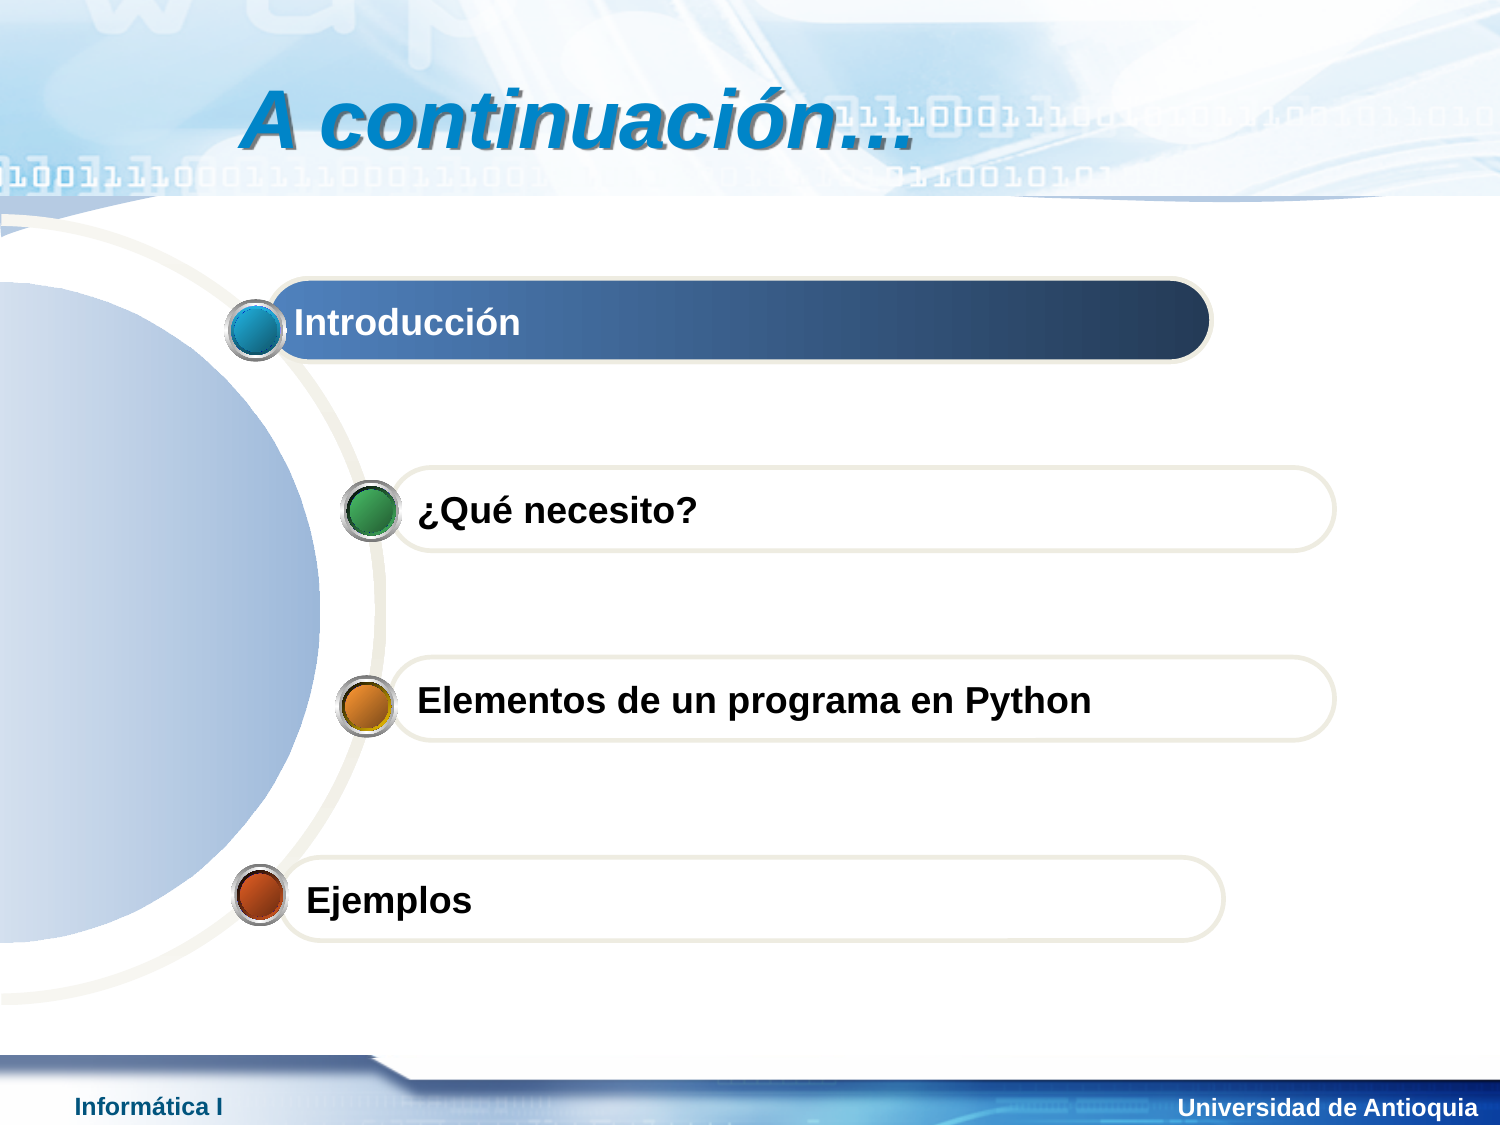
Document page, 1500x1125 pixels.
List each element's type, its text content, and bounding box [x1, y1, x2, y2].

title A continuación… [224, 57, 1438, 150]
picture [0, 0, 1500, 196]
text_box Ejemplos [282, 857, 1224, 941]
text_box Elementos de un programa en Python [392, 657, 1335, 741]
text_box [1, 214, 403, 1006]
text_box [0, 281, 320, 943]
picture [0, 1055, 1500, 1125]
text_box ¿Qué necesito? [395, 467, 1335, 551]
text_box Introducción [271, 278, 1212, 362]
